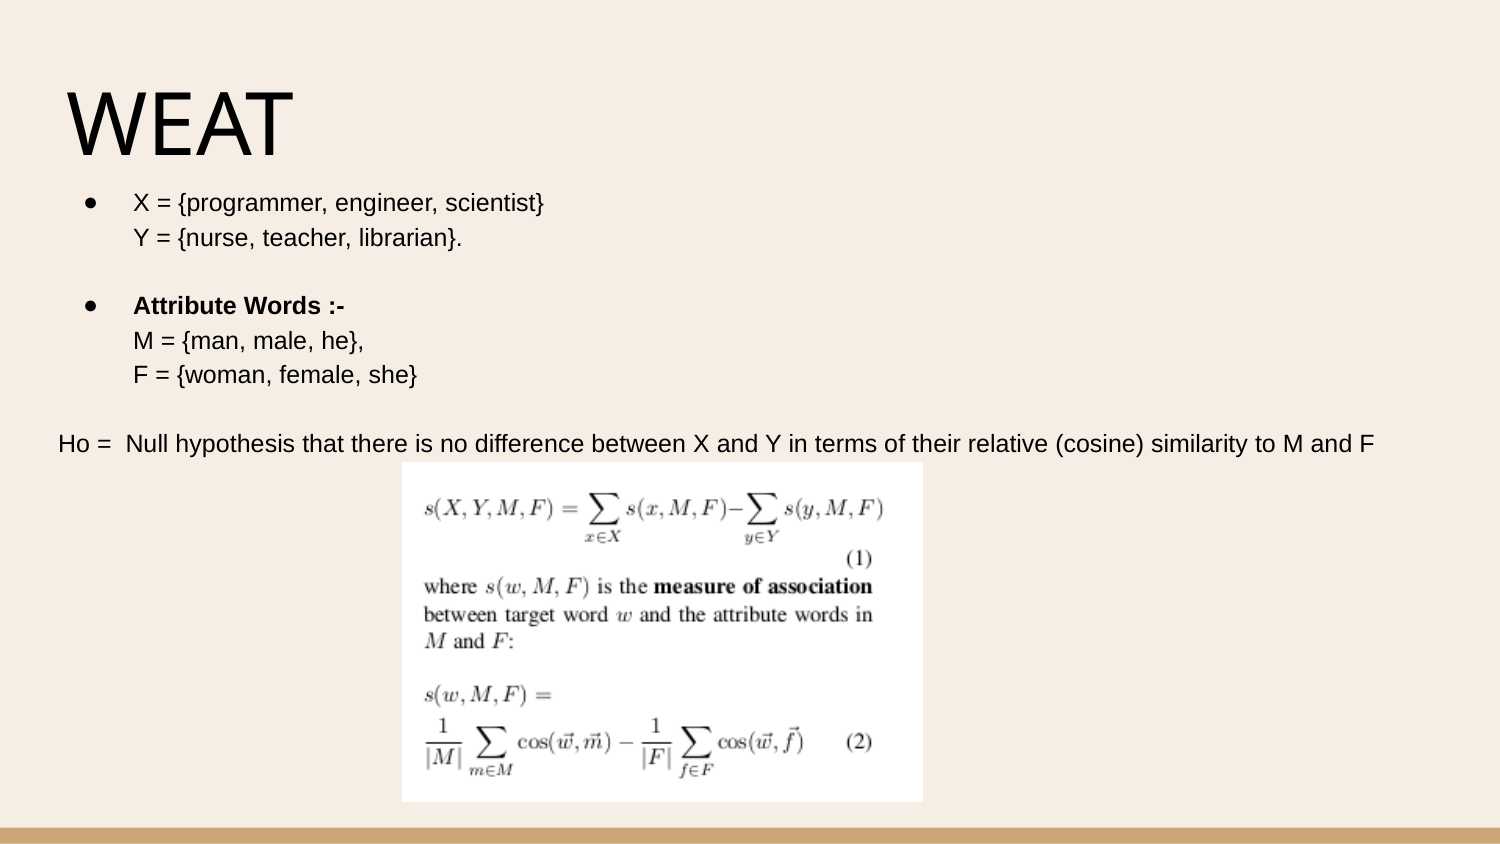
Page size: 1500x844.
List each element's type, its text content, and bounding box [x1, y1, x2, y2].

list X = {programmer, engineer, scientist} Y = {nurse, teacher, librarian}. Attribute Words :- M = {man, male, he}, F = {woman, female, she} Ho = Null hypothesis that there is no difference between X and Y in terms of their relative (cosine) similarity to M and F [43, 167, 1441, 718]
title WEAT [51, 51, 1449, 189]
picture [402, 462, 923, 802]
